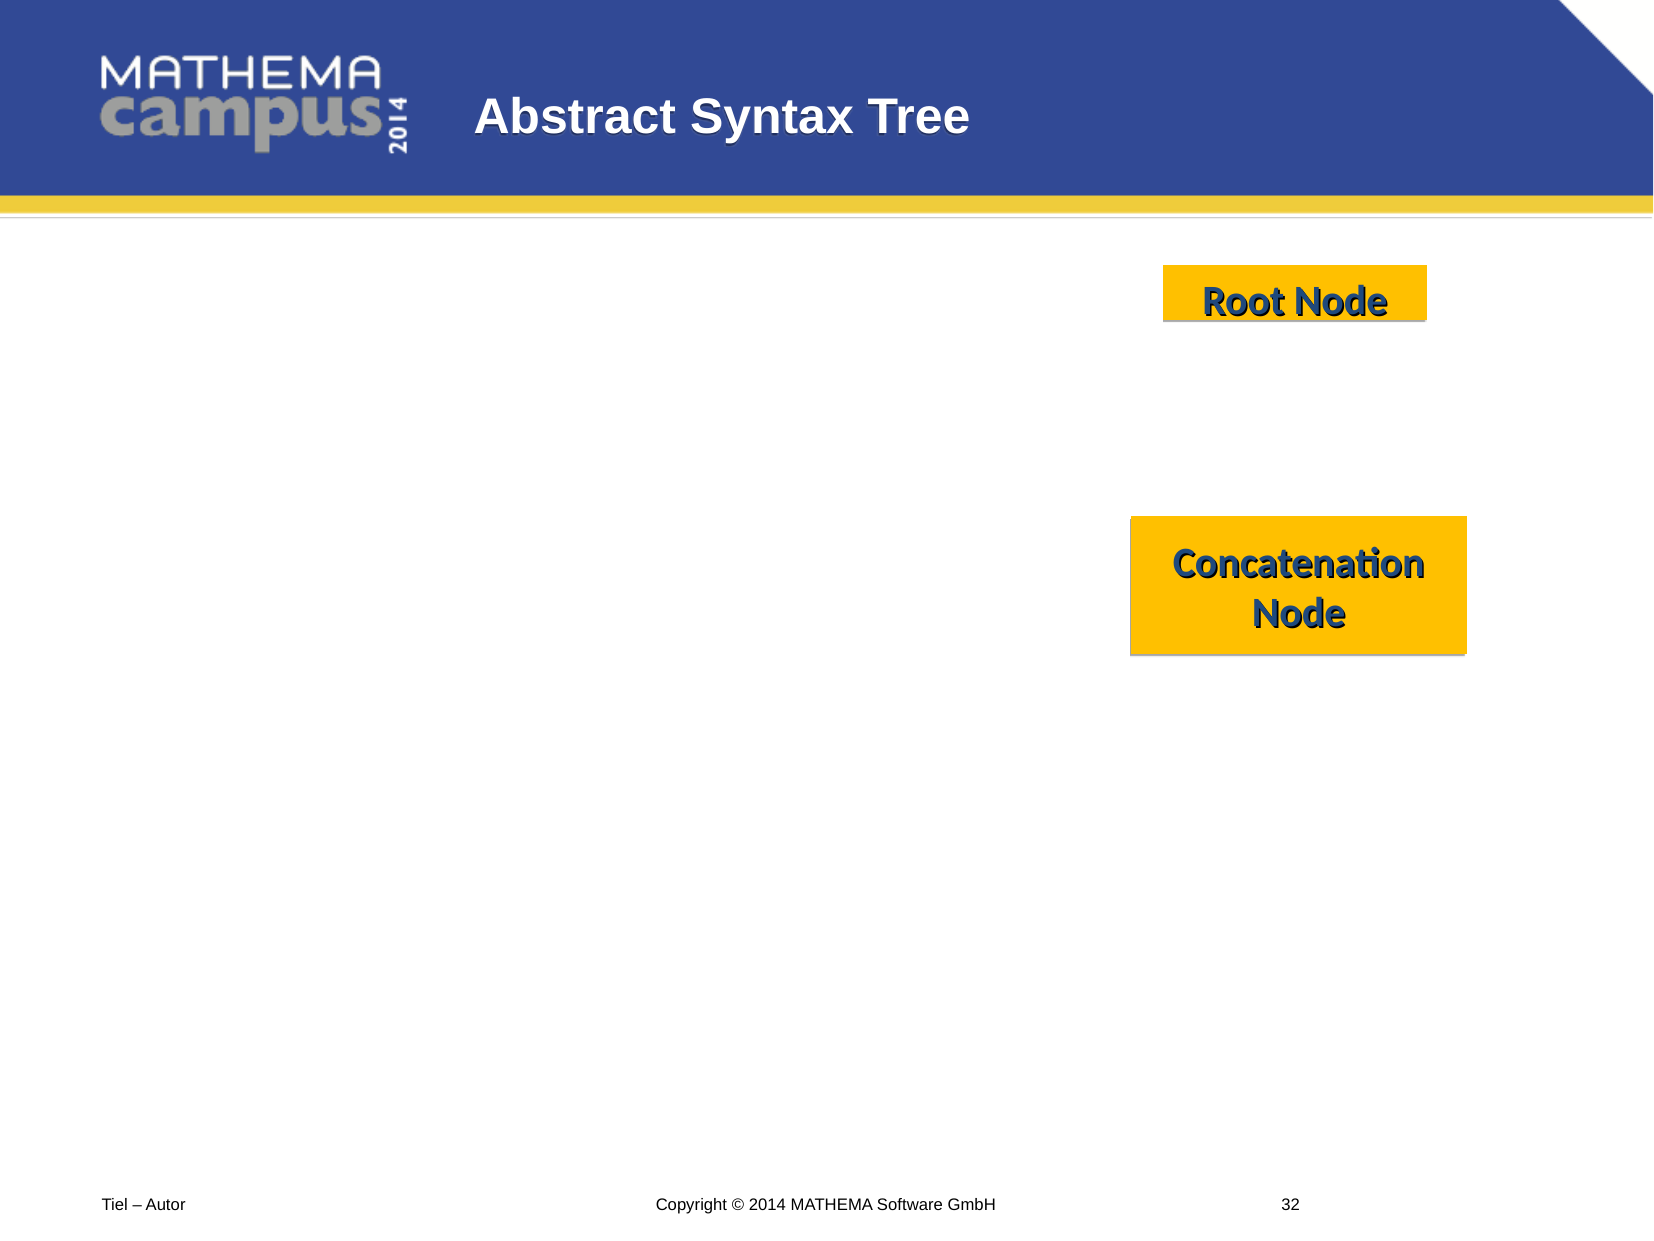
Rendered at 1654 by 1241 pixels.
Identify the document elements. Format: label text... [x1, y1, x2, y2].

text_box Root Node [1163, 265, 1427, 320]
text_box Concatenation Node [1131, 516, 1467, 654]
title Abstract Syntax Tree [473, 70, 1547, 158]
